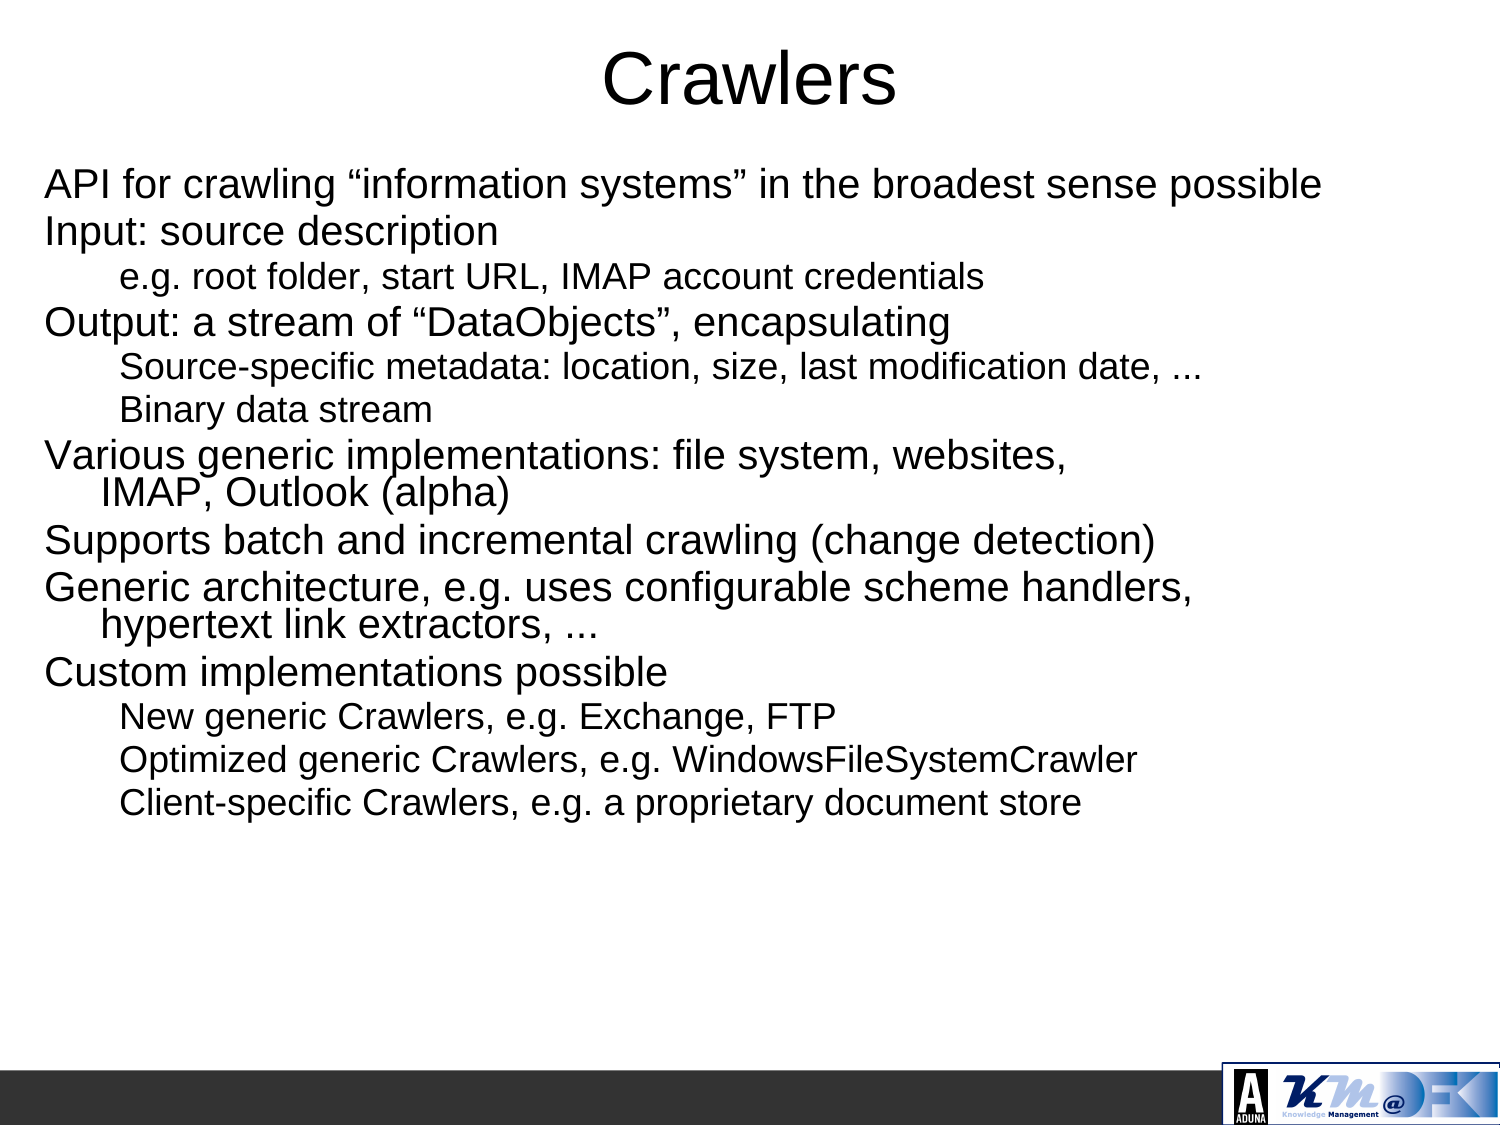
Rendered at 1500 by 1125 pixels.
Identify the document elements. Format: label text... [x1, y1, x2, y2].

title Crawlers [29, 19, 1471, 138]
list API for crawling “information systems” in the broadest sense possible Input: source description e.g. root folder, start URL, IMAP account credentials Output: a stream of “DataObjects”, encapsulating Source-specific metadata: location, size, last modification date, ... Binary data stream Various generic implementations: file system, websites, IMAP, Outlook (alpha) Supports batch and incremental crawling (change detection) Generic architecture, e.g. uses configurable scheme handlers, hypertext link extractors, ... Custom implementations possible New generic Crawlers, e.g. Exchange, FTP Optimized generic Crawlers, e.g. WindowsFileSystemCrawler Client-specific Crawlers, e.g. a proprietary document store [29, 160, 1471, 1047]
picture [1276, 1068, 1500, 1124]
picture [1234, 1069, 1268, 1125]
